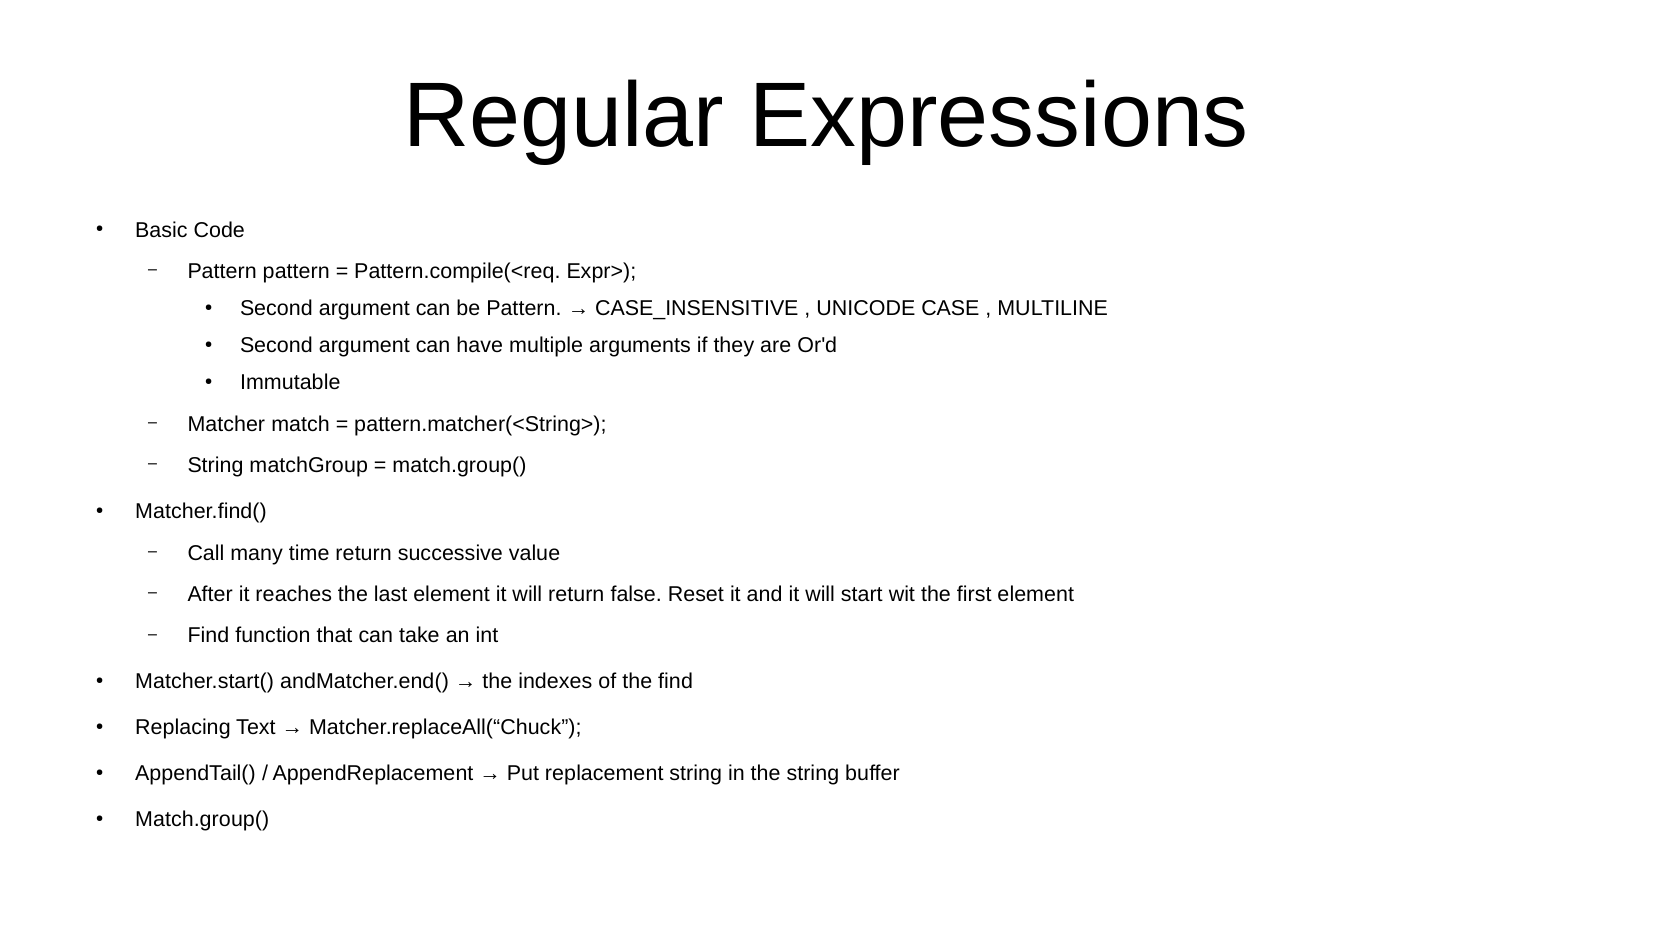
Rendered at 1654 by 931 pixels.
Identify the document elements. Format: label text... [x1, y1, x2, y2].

list Basic Code Pattern pattern = Pattern.compile(<req. Expr>); Second argument can be Pattern. → CASE_INSENSITIVE , UNICODE CASE , MULTILINE Second argument can have multiple arguments if they are Or'd Immutable Matcher match = pattern.matcher(<String>); String matchGroup = match.group() Matcher.find() Call many time return successive value After it reaches the last element it will return false. Reset it and it will start wit the first element Find function that can take an int Matcher.start() andMatcher.end() → the indexes of the find Replacing Text → Matcher.replaceAll(“Chuck”); AppendTail() / AppendReplacement → Put replacement string in the string buffer Match.group() [82, 217, 1571, 844]
title Regular Expressions [82, 37, 1571, 193]
